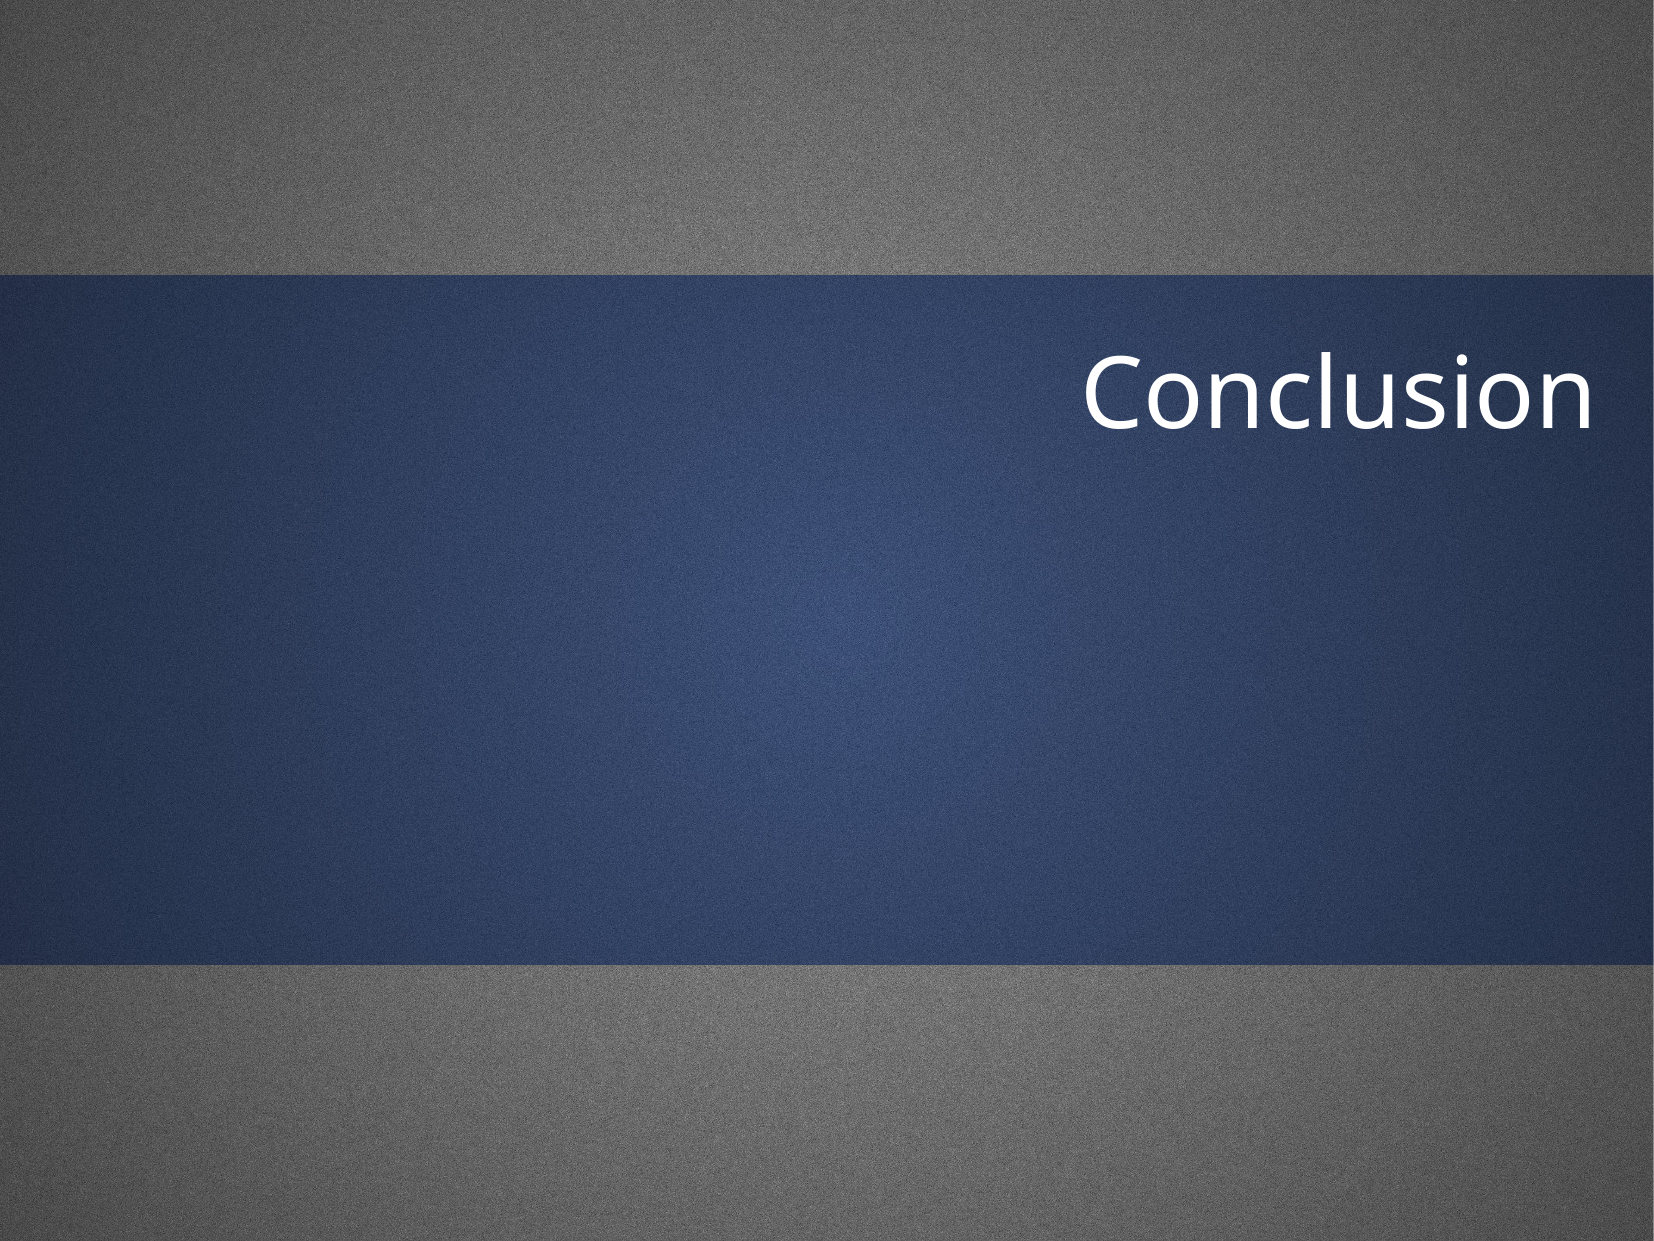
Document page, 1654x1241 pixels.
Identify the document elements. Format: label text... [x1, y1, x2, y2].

picture [0, 0, 1654, 1241]
title Conclusion [22, 331, 1598, 448]
